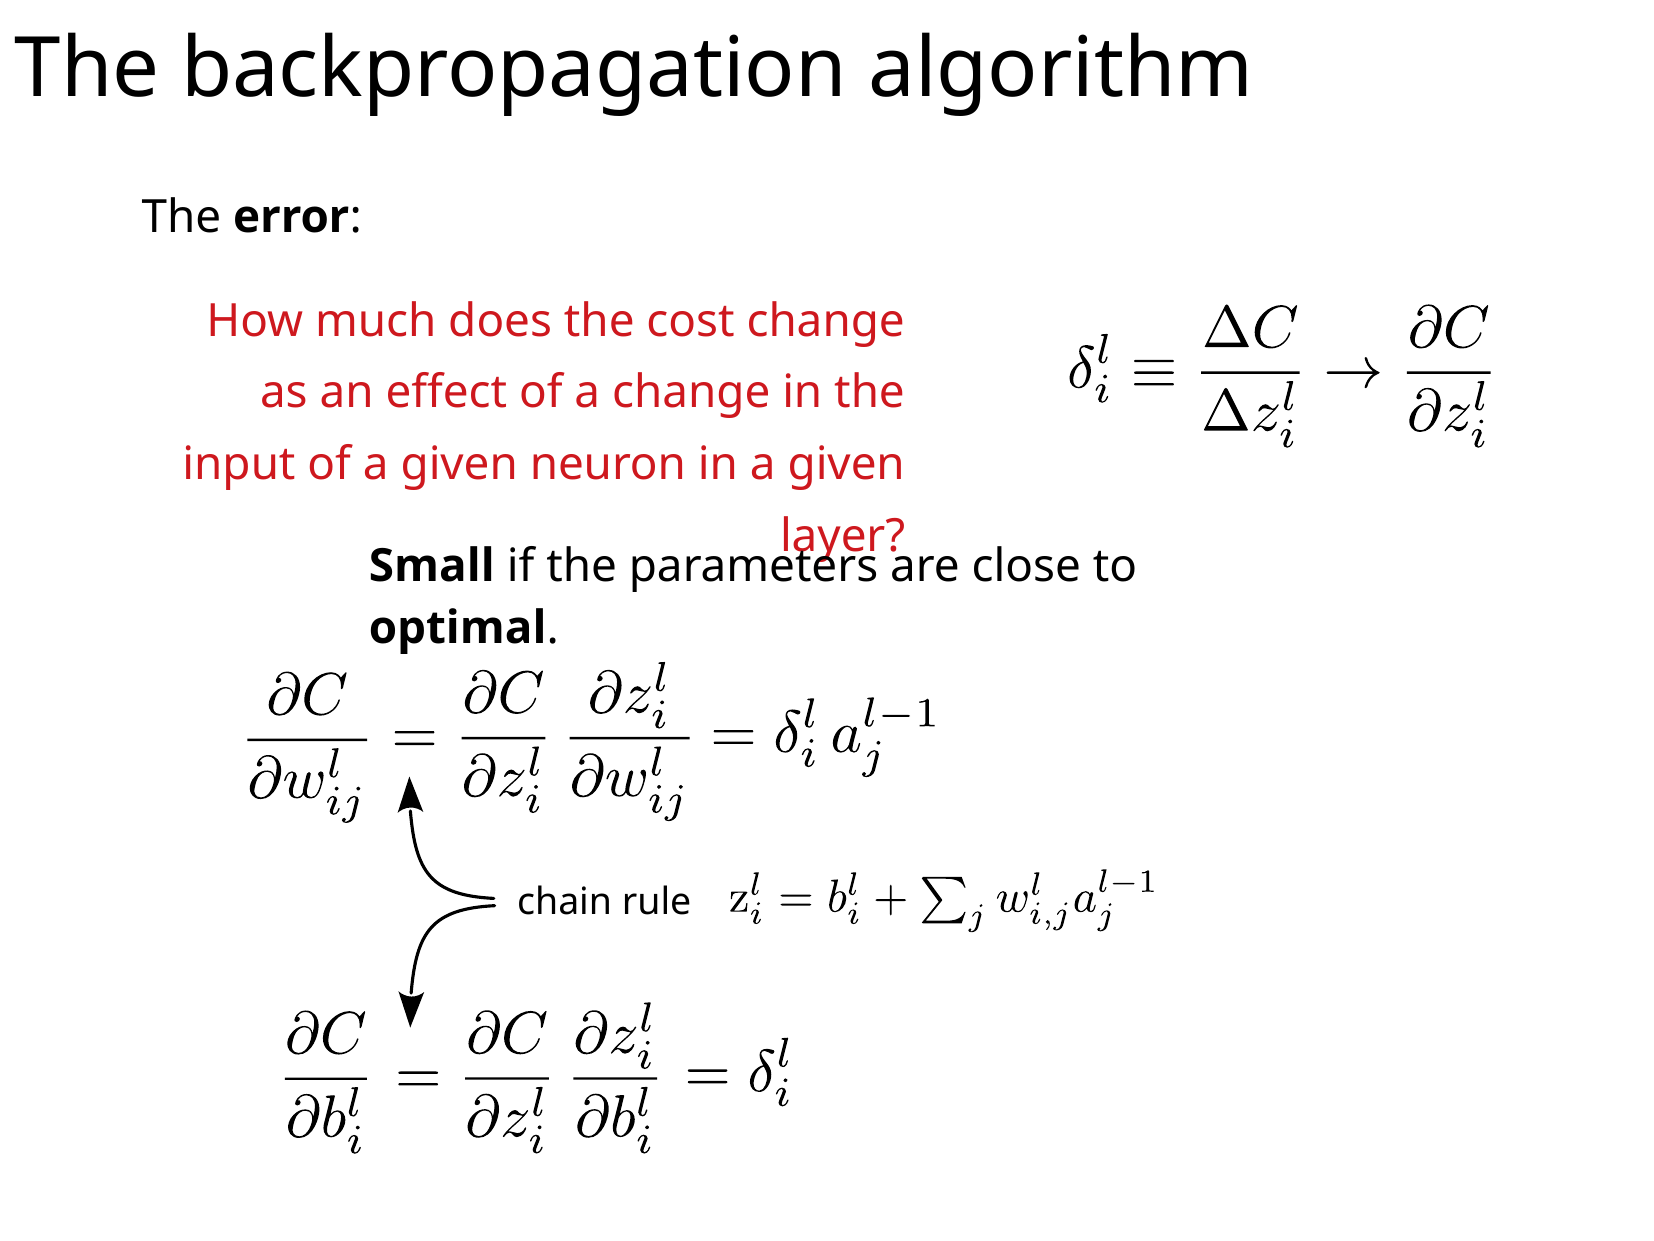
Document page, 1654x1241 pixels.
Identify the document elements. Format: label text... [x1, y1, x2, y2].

text_box The backpropagation algorithm [0, 0, 1653, 115]
picture [394, 1002, 658, 1154]
text_box How much does the cost change as an effect of a change in the input of a given neuron in a given layer? [167, 270, 949, 491]
picture [247, 671, 368, 823]
text_box chain rule [502, 869, 695, 930]
text_box Small if the parameters are close to optimal. [354, 524, 1299, 614]
text_box The error: [126, 176, 362, 247]
picture [1067, 304, 1491, 448]
picture [727, 867, 1156, 935]
picture [389, 659, 692, 824]
picture [708, 695, 937, 780]
picture [282, 1008, 370, 1157]
picture [684, 1037, 789, 1107]
